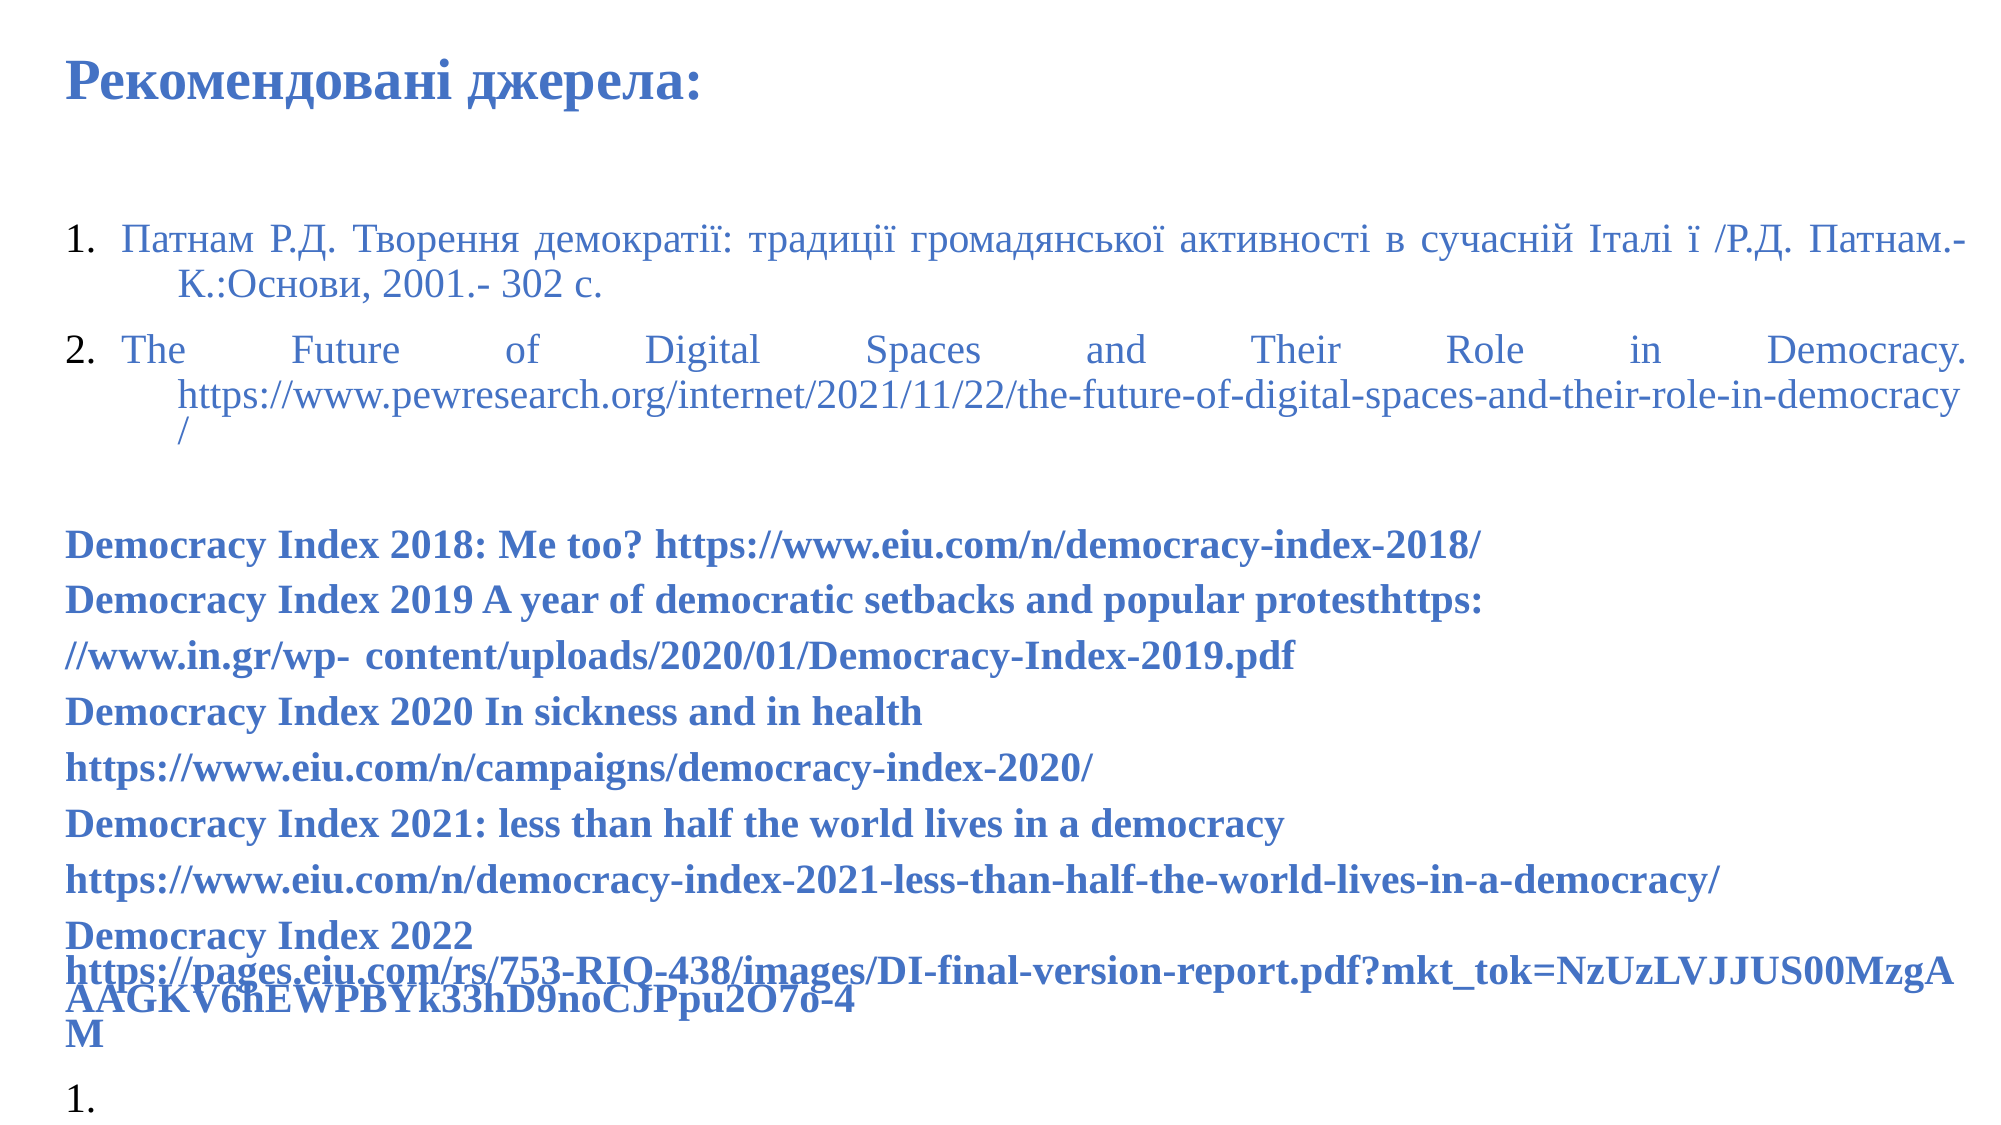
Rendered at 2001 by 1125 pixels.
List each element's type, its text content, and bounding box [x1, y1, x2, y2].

list Рекомендовані джерела: Патнам Р.Д. Творення демократії: традиції громадянської активності в сучасній Італі ї /Р.Д. Патнам.- К.:Основи, 2001.- 302 с. The Future of Digital Spaces and Their Role in Democracy. https://www.pewresearch.org/internet/2021/11/22/the-future-of-digital-spaces-and-their-role-in-democracy/ Democracy Index 2018: Me too? https://www.eiu.com/n/democracy-index-2018/ Democracy Index 2019 A year of democratic setbacks and popular protesthttps: //www.in.gr/wp- content/uploads/2020/01/Democracy-Index-2019.pdf Democracy Index 2020 In sickness and in health https://www.eiu.com/n/campaigns/democracy-index-2020/ Democracy Index 2021: less than half the world lives in a democracy https://www.eiu.com/n/democracy-index-2021-less-than-half-the-world-lives-in-a-democracy/ Democracy Index 2022 https://pages.eiu.com/rs/753-RIQ-438/images/DI-final-version-report.pdf?mkt_tok=NzUzLVJJUS00MzgAAAGKV6hEWPBYk33hD9noCJPpu2O7o-4M [50, 41, 1983, 1125]
